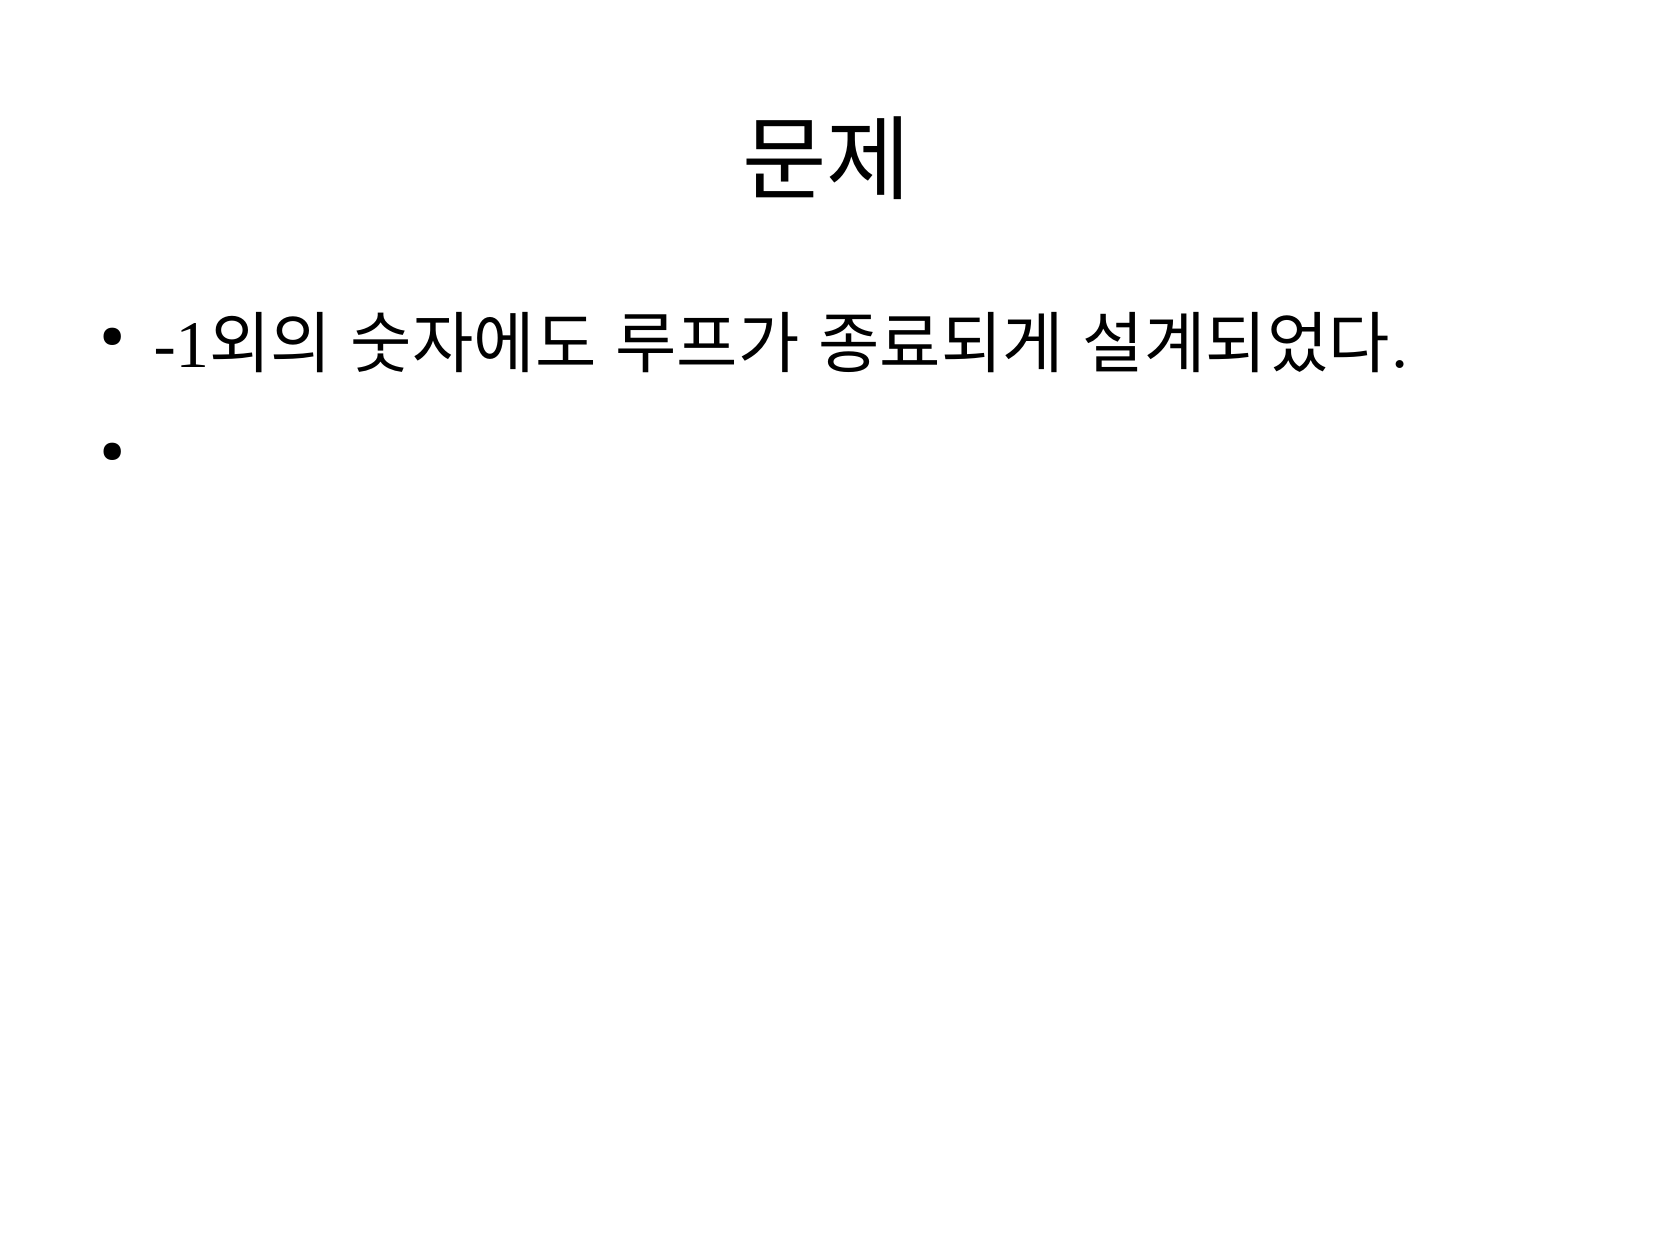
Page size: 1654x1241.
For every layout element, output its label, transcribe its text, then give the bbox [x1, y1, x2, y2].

list -1외의 숫자에도 루프가 종료되게 설계되었다. [82, 290, 1571, 1010]
title 문제 [82, 49, 1571, 257]
